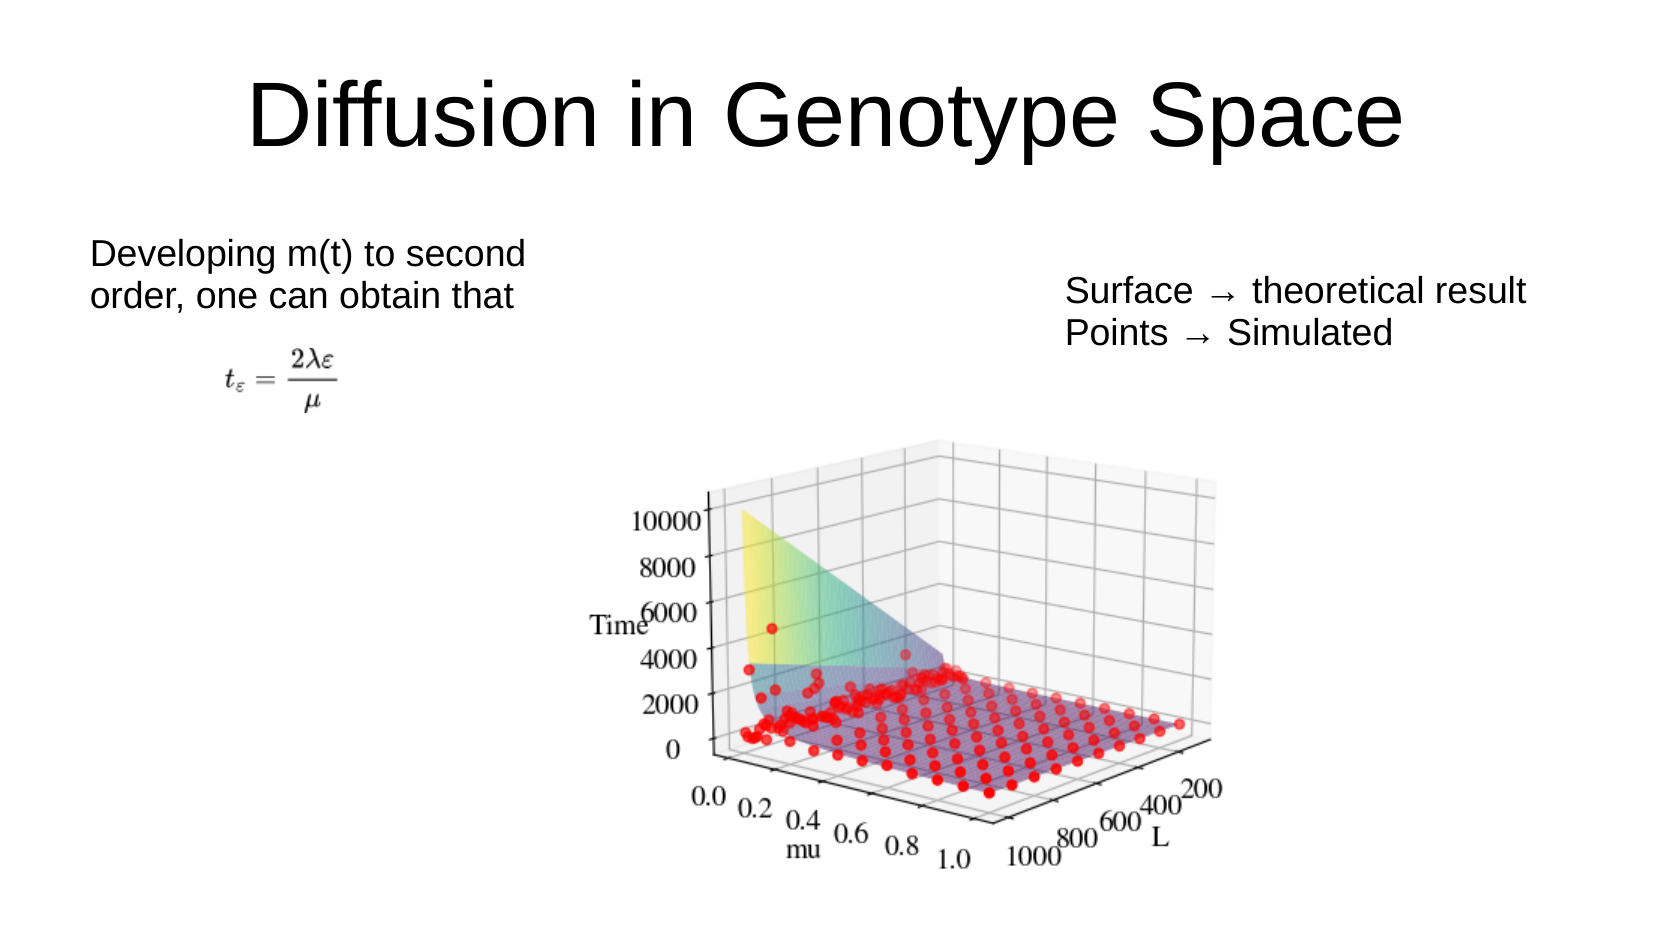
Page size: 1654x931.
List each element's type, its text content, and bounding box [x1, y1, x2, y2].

picture [562, 412, 1275, 900]
text_box Surface → theoretical result Points → Simulated [1050, 262, 1613, 488]
text_box Developing m(t) to second order, one can obtain that [75, 225, 601, 324]
title Diffusion in Genotype Space [82, 37, 1571, 193]
picture [225, 348, 341, 413]
